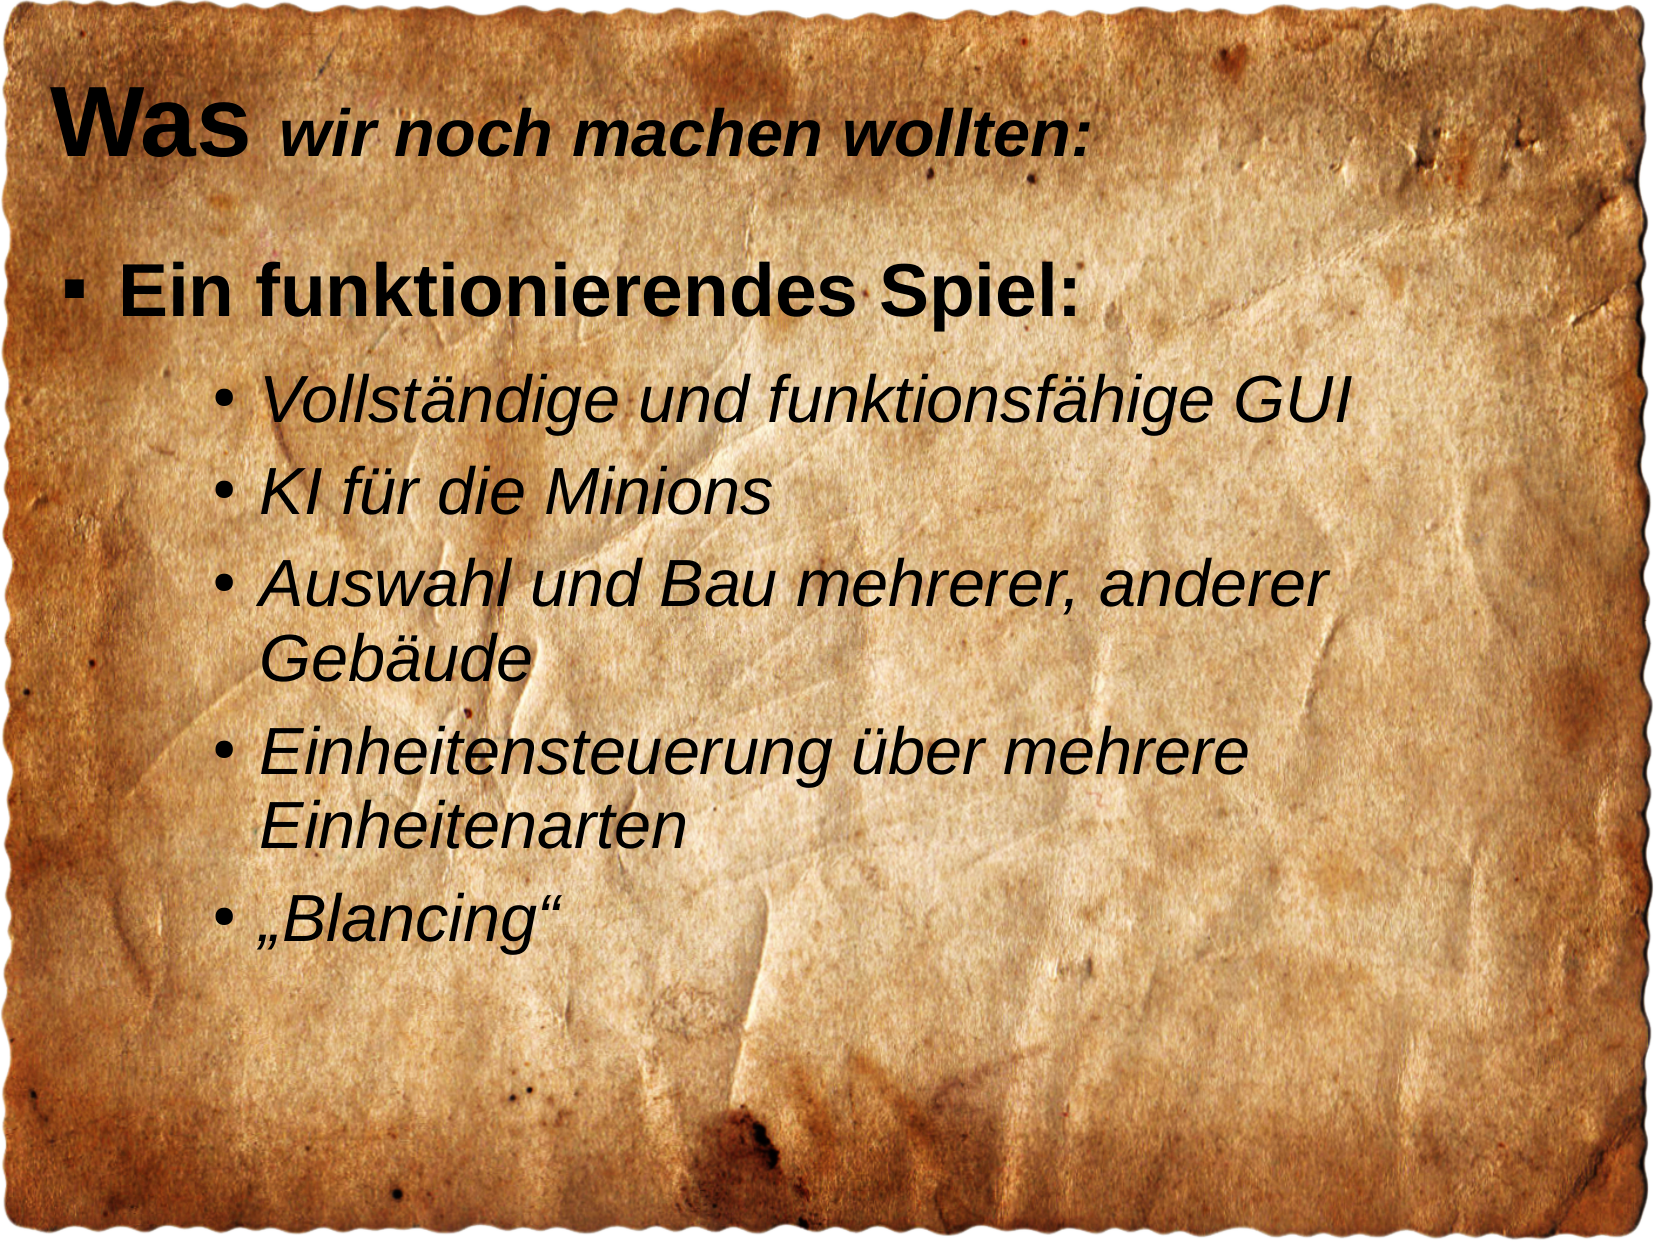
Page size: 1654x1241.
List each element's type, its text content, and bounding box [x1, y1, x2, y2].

picture [0, 0, 1654, 1241]
list Ein funktionierendes Spiel: Vollständige und funktionsfähige GUI KI für die Minions Auswahl und Bau mehrerer, anderer Gebäude Einheitensteuerung über mehrere Einheitenarten „Blancing“ [47, 248, 1595, 1066]
text_box Was wir noch machen wollten: [35, 58, 1129, 201]
